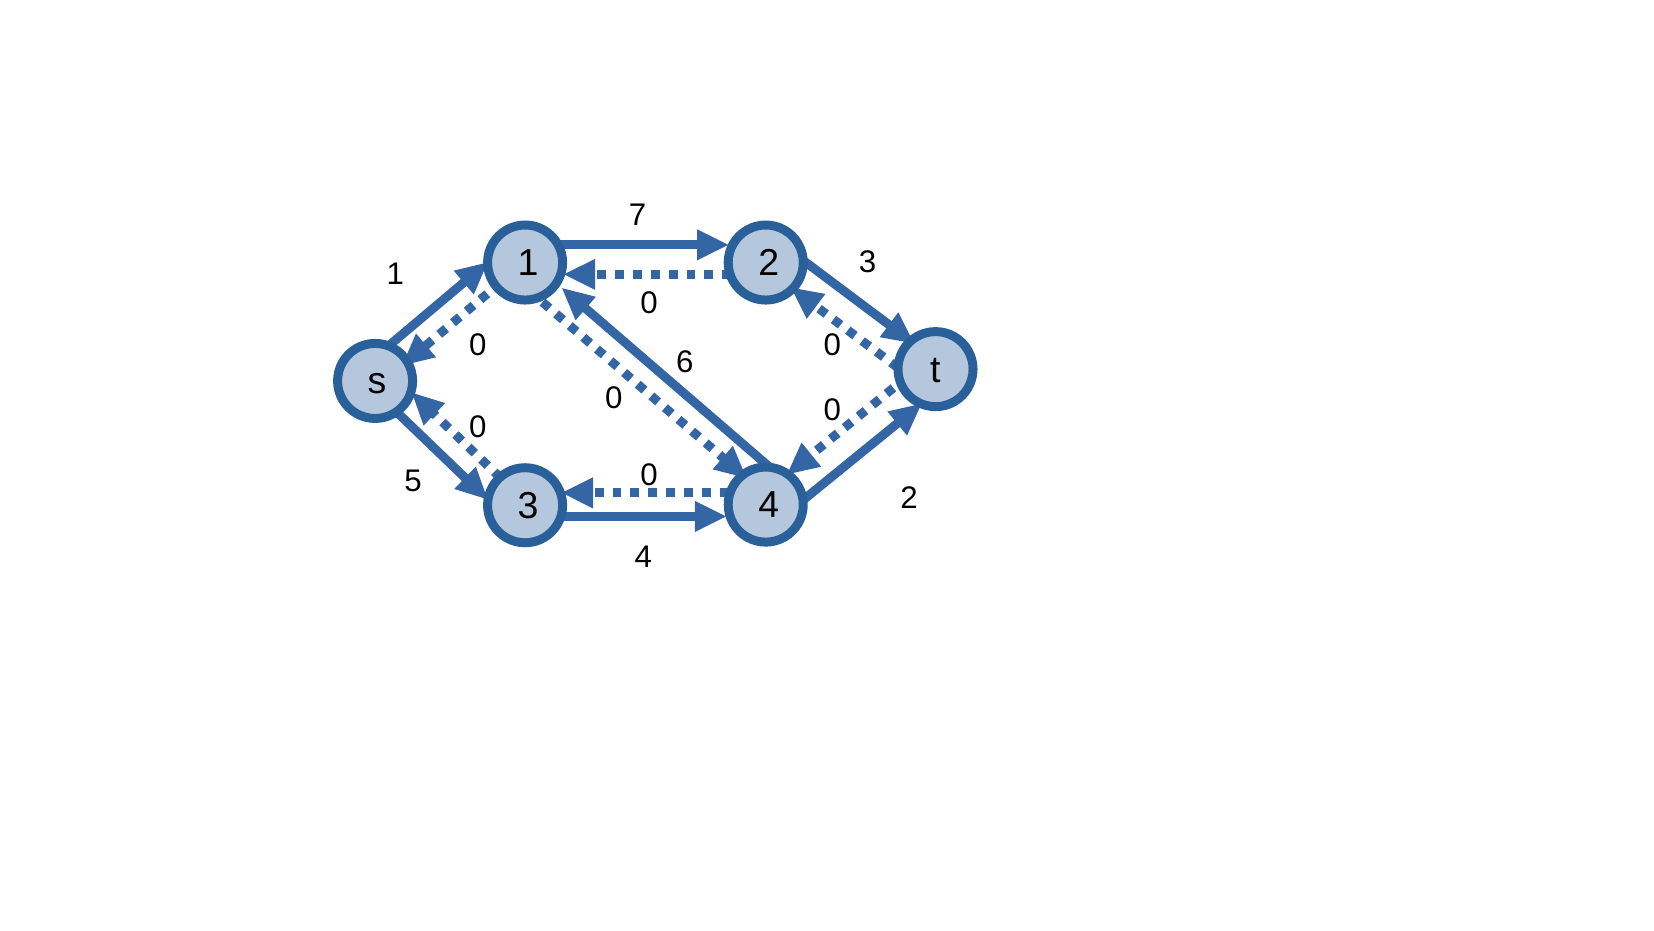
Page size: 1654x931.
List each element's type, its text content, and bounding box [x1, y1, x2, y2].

text_box 3 [487, 467, 563, 543]
text_box 4 [728, 467, 804, 543]
text_box 2 [885, 473, 933, 523]
text_box 0 [625, 278, 673, 328]
text_box 7 [613, 189, 661, 240]
text_box 0 [625, 449, 673, 500]
text_box 1 [487, 225, 563, 301]
text_box 0 [808, 384, 856, 435]
text_box 0 [454, 319, 502, 370]
text_box 5 [389, 455, 437, 506]
text_box 6 [661, 337, 709, 387]
text_box 3 [844, 237, 892, 287]
text_box s [337, 343, 413, 419]
text_box 0 [808, 319, 856, 370]
text_box 0 [454, 402, 502, 452]
text_box 2 [728, 225, 804, 301]
text_box 1 [371, 248, 419, 299]
text_box 0 [590, 372, 638, 423]
text_box t [897, 331, 974, 407]
text_box 4 [619, 532, 667, 582]
